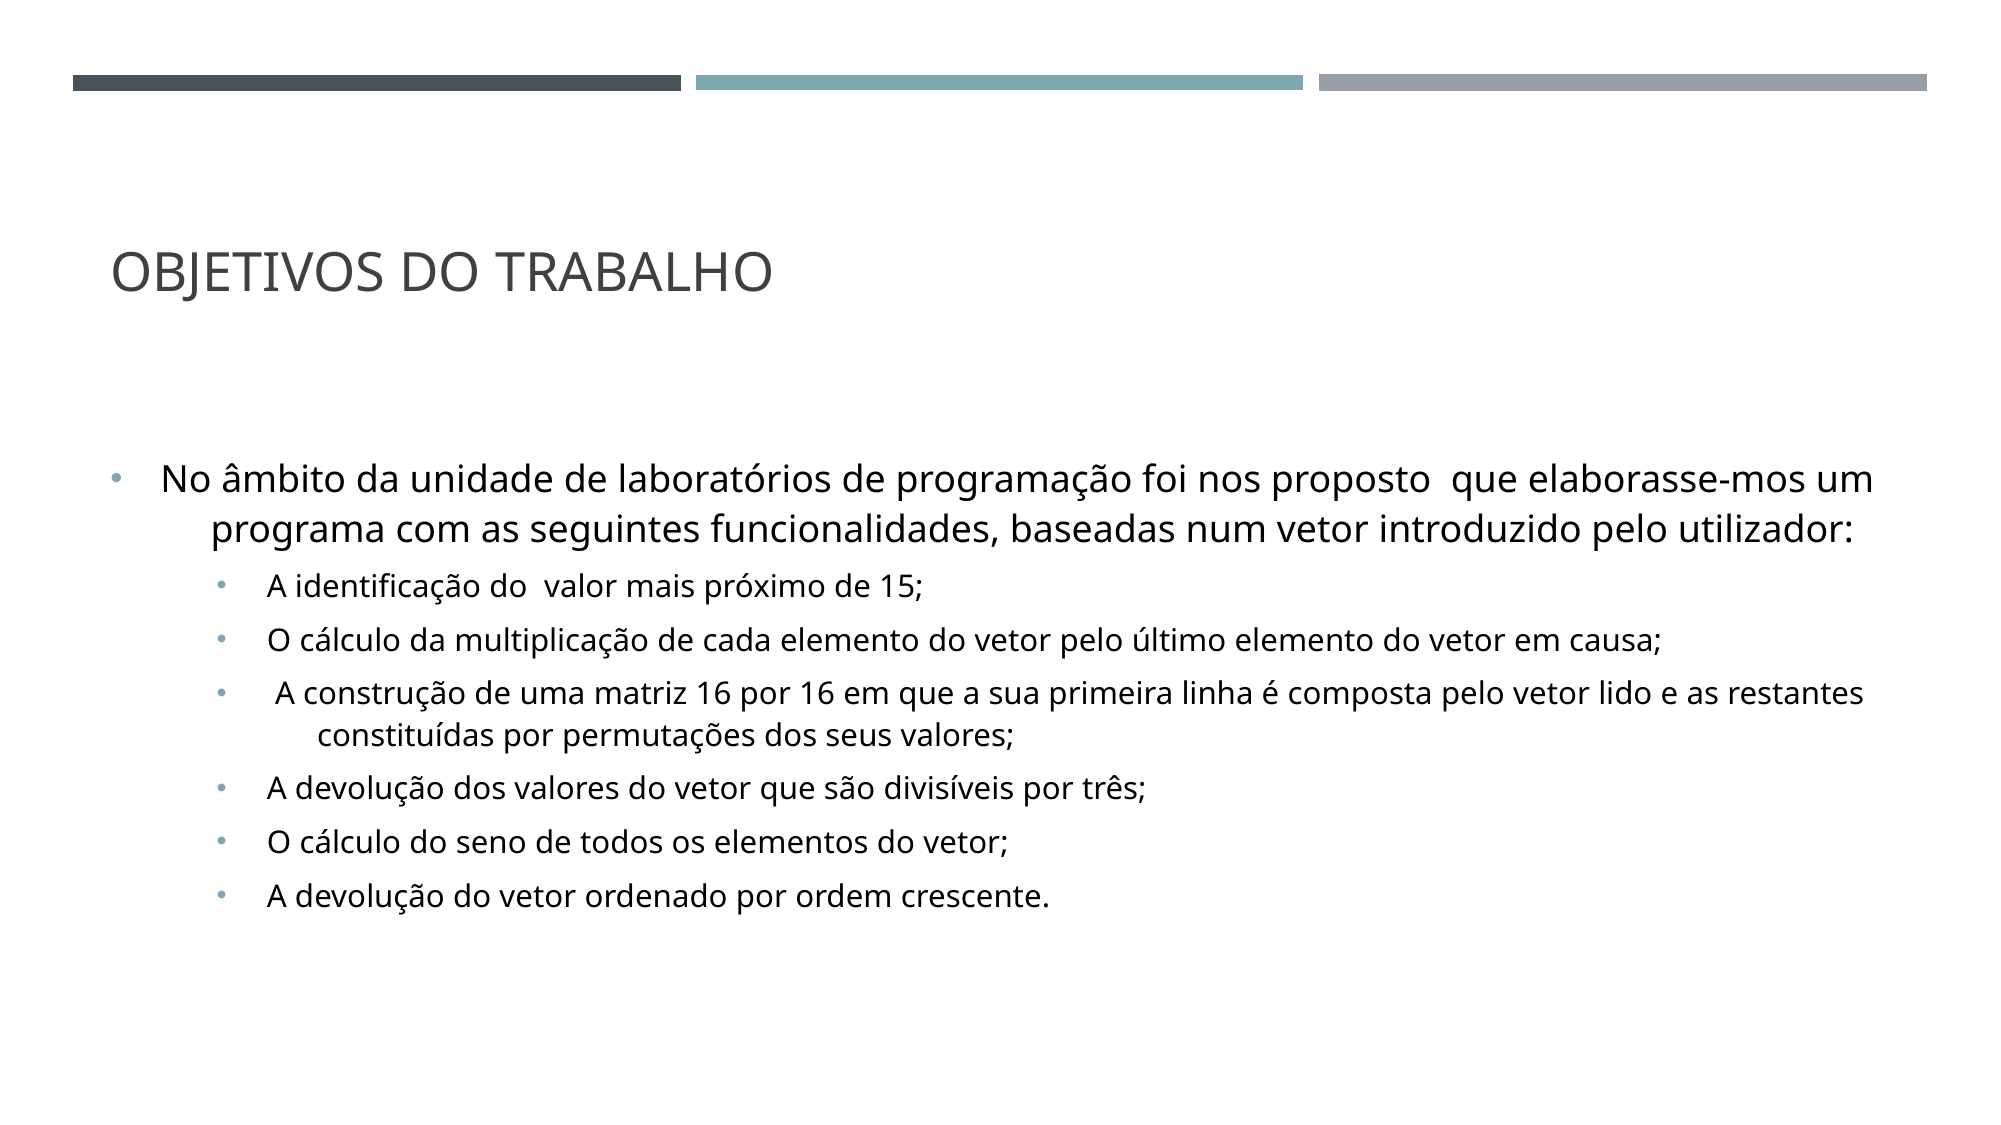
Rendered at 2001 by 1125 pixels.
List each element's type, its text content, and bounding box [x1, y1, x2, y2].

title Objetivos do trabalho [95, 115, 1905, 311]
list No âmbito da unidade de laboratórios de programação foi nos proposto que elaborasse-mos um programa com as seguintes funcionalidades, baseadas num vetor introduzido pelo utilizador: A identificação do valor mais próximo de 15; O cálculo da multiplicação de cada elemento do vetor pelo último elemento do vetor em causa; A construção de uma matriz 16 por 16 em que a sua primeira linha é composta pelo vetor lido e as restantes constituídas por permutações dos seus valores; A devolução dos valores do vetor que são divisíveis por três; O cálculo do seno de todos os elementos do vetor; A devolução do vetor ordenado por ordem crescente. [95, 383, 1905, 981]
